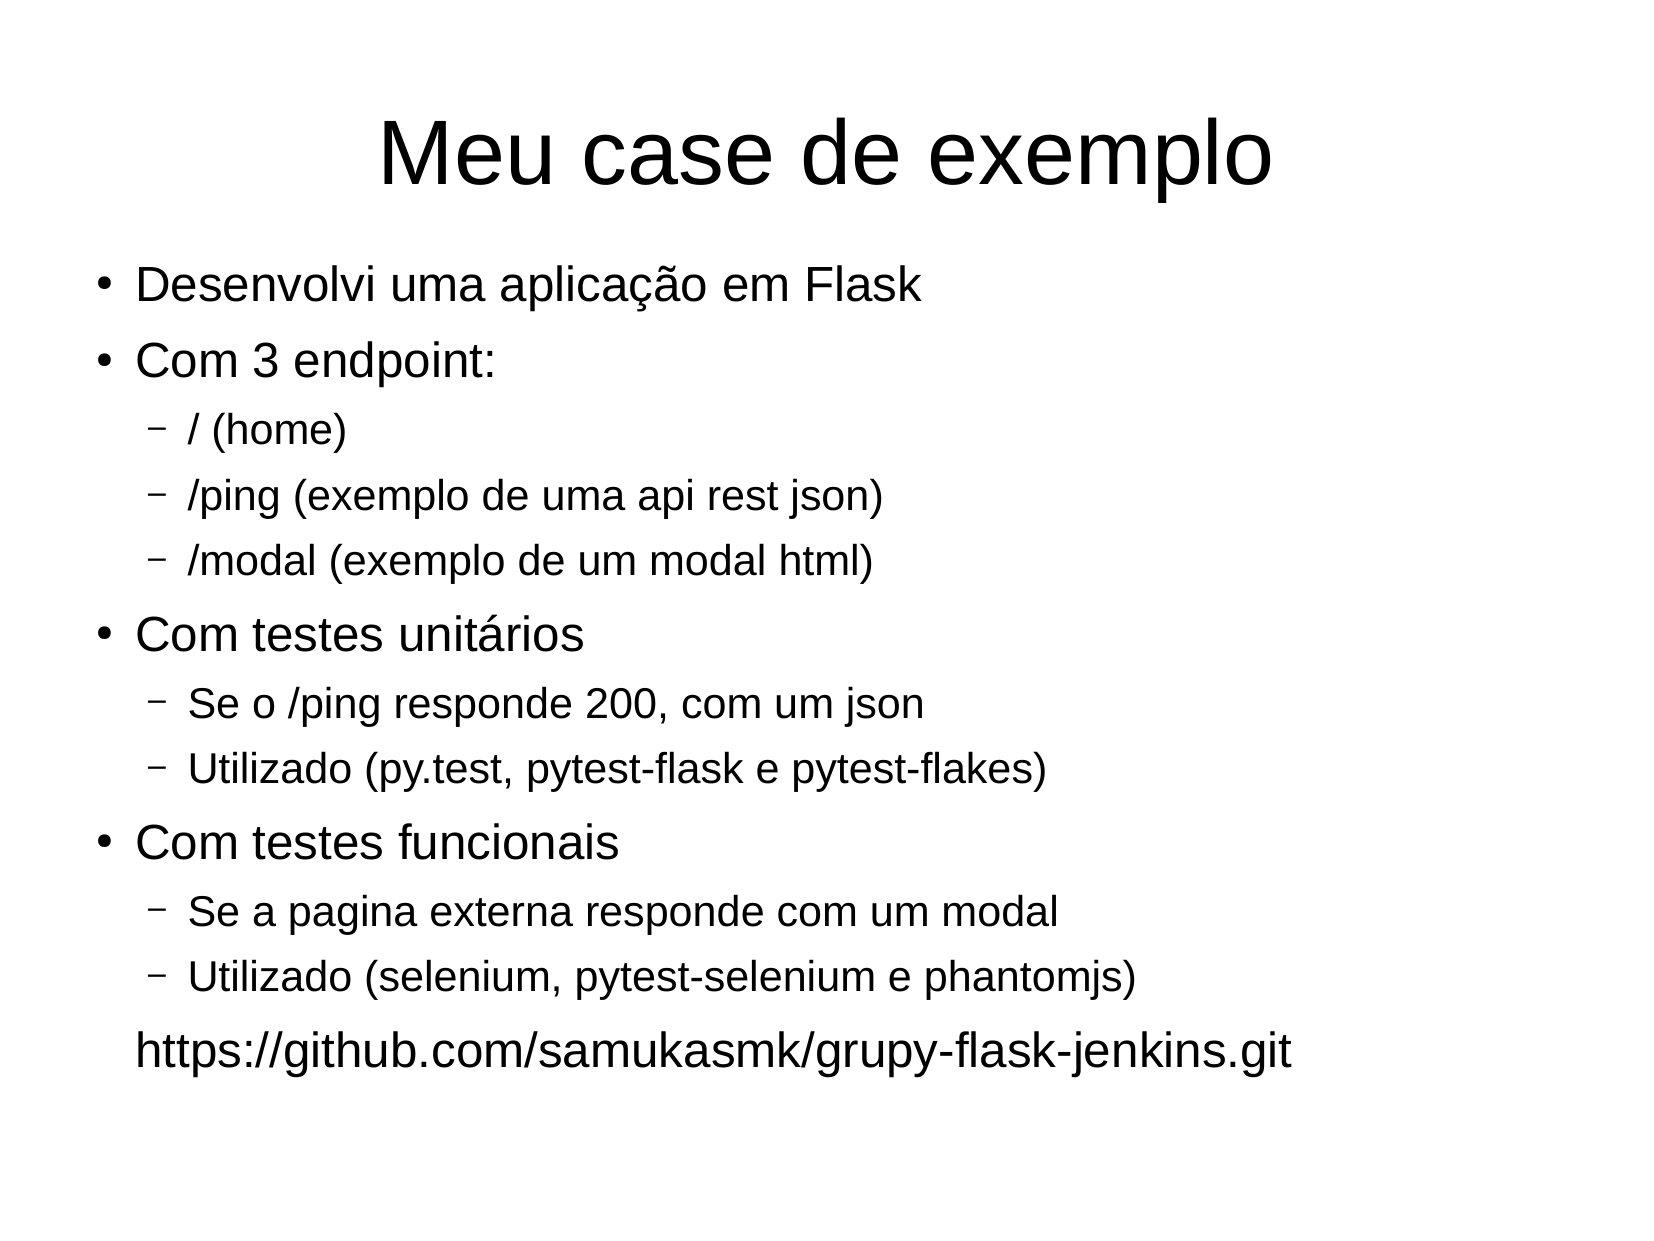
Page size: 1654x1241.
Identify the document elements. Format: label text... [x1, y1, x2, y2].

list Desenvolvi uma aplicação em Flask Com 3 endpoint: / (home) /ping (exemplo de uma api rest json) /modal (exemplo de um modal html) Com testes unitários Se o /ping responde 200, com um json Utilizado (py.test, pytest-flask e pytest-flakes) Com testes funcionais Se a pagina externa responde com um modal Utilizado (selenium, pytest-selenium e phantomjs) https://github.com/samukasmk/grupy-flask-jenkins.git [82, 256, 1571, 1081]
title Meu case de exemplo [82, 49, 1571, 256]
